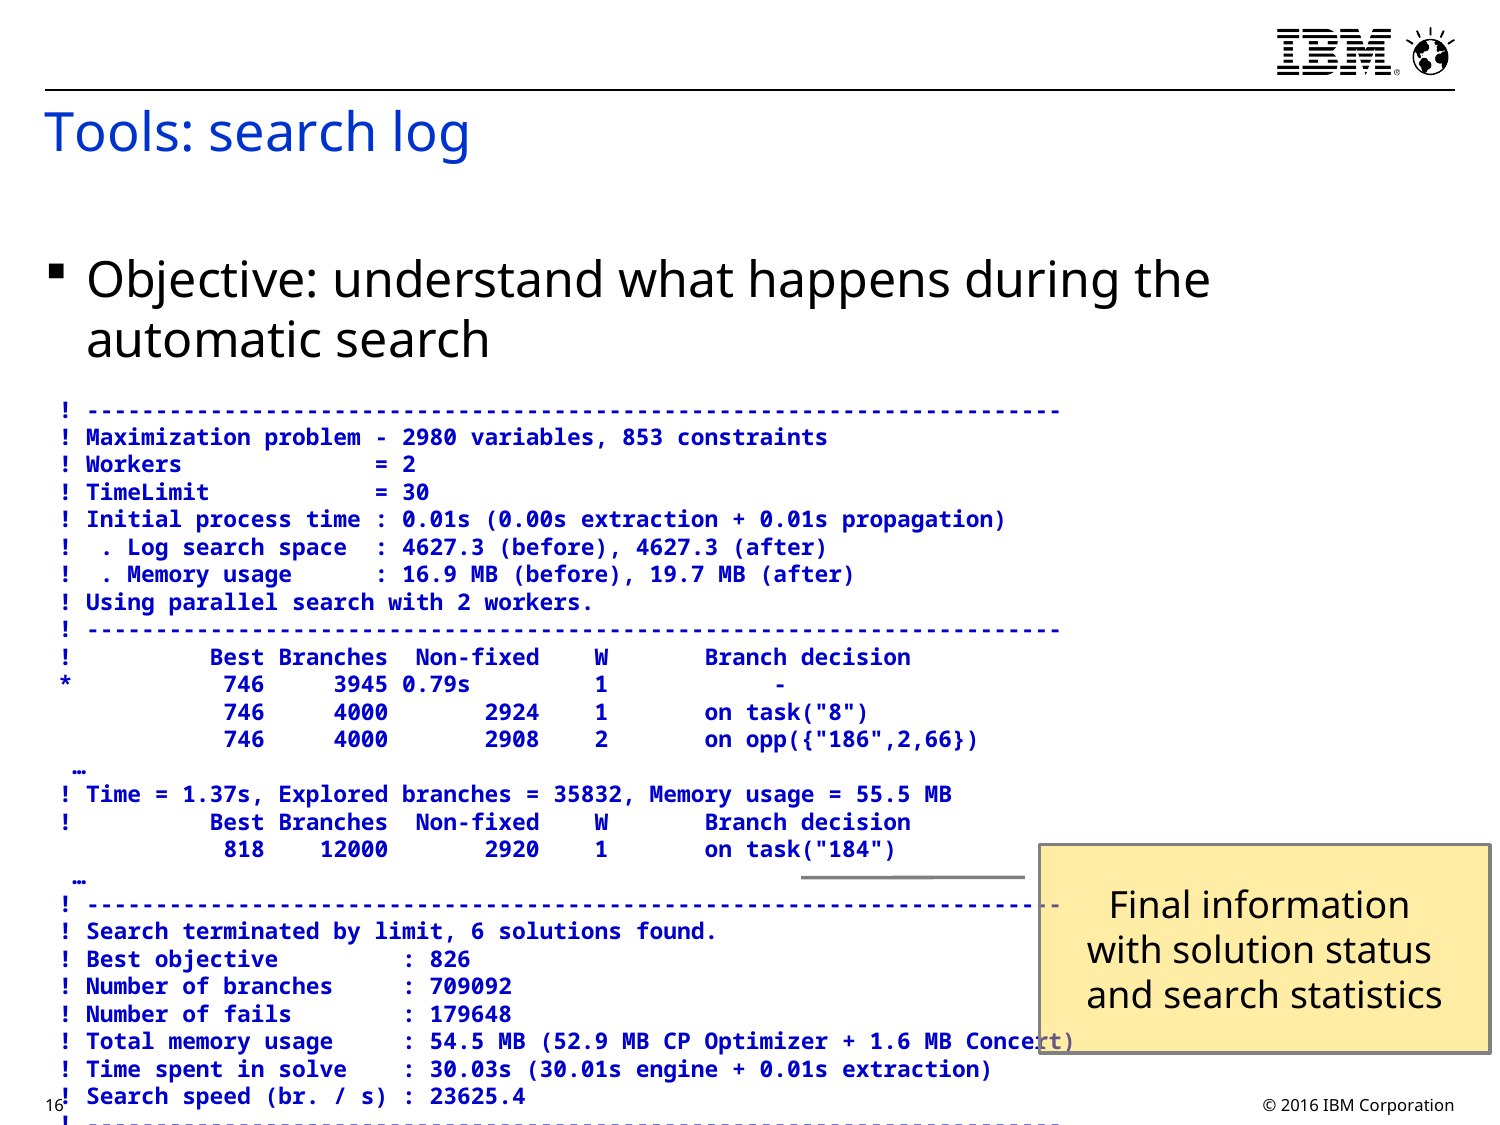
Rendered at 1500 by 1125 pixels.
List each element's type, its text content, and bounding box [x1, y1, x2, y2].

picture [1260, 10, 1468, 90]
title Tools: search log [29, 97, 1455, 203]
list Objective: understand what happens during the automatic search ! ----------------------------------------------------------------------- ! Maximization problem - 2980 variables, 853 constraints ! Workers = 2 ! TimeLimit = 30 ! Initial process time : 0.01s (0.00s extraction + 0.01s propagation) ! . Log search space : 4627.3 (before), 4627.3 (after) ! . Memory usage : 16.9 MB (before), 19.7 MB (after) ! Using parallel search with 2 workers. ! ----------------------------------------------------------------------- ! Best Branches Non-fixed W Branch decision * 746 3945 0.79s 1 - 746 4000 2924 1 on task("8") 746 4000 2908 2 on opp({"186",2,66}) … ! Time = 1.37s, Explored branches = 35832, Memory usage = 55.5 MB ! Best Branches Non-fixed W Branch decision 818 12000 2920 1 on task("184") … ! ----------------------------------------------------------------------- ! Search terminated by limit, 6 solutions found. ! Best objective : 826 ! Number of branches : 709092 ! Number of fails : 179648 ! Total memory usage : 54.5 MB (52.9 MB CP Optimizer + 1.6 MB Concert) ! Time spent in solve : 30.03s (30.01s engine + 0.01s extraction) ! Search speed (br. / s) : 23625.4 ! ----------------------------------------------------------------------- [29, 239, 1455, 1085]
text_box Final information with solution status and search statistics [1040, 845, 1490, 1053]
